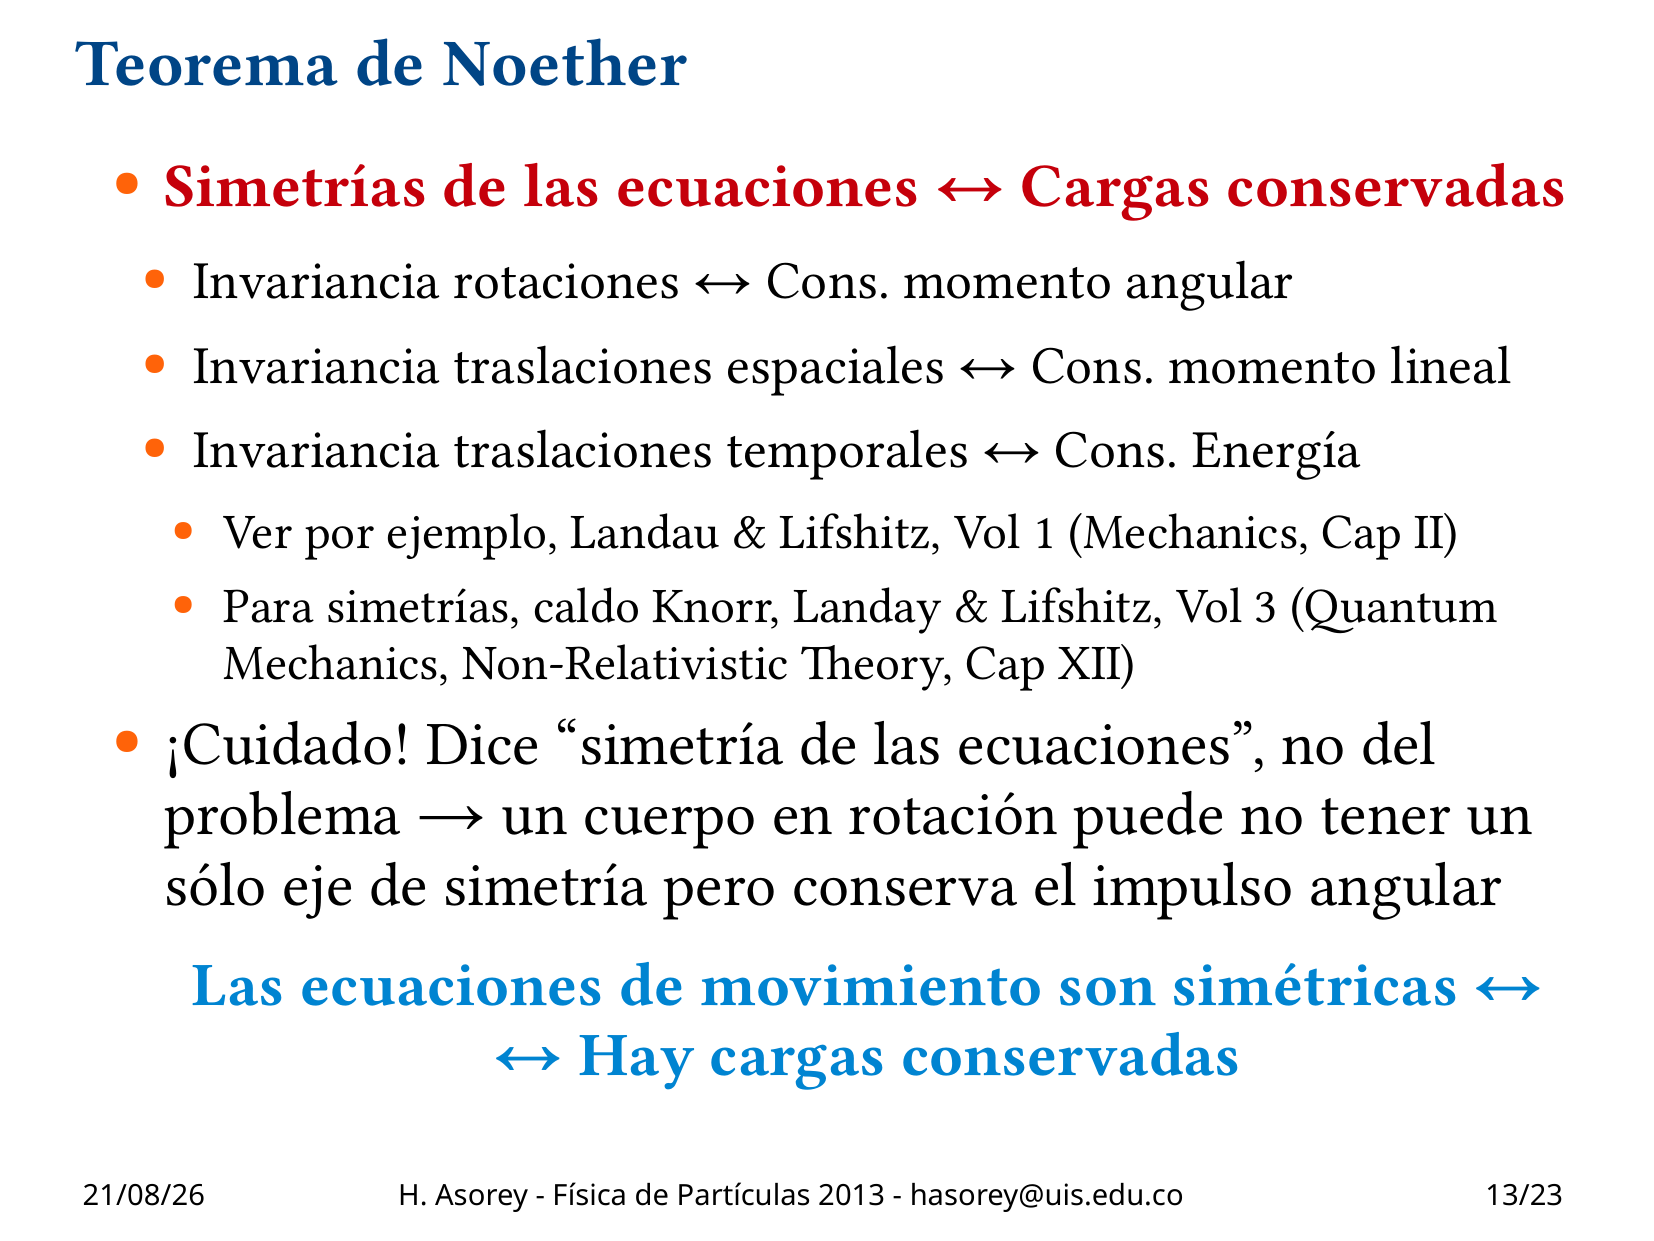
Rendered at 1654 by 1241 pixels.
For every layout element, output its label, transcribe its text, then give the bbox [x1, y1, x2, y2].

list Simetrías de las ecuaciones ↔ Cargas conservadas Invariancia rotaciones ↔ Cons. momento angular Invariancia traslaciones espaciales ↔ Cons. momento lineal Invariancia traslaciones temporales ↔ Cons. Energía Ver por ejemplo, Landau & Lifshitz, Vol 1 (Mechanics, Cap II) Para simetrías, caldo Knorr, Landay & Lifshitz, Vol 3 (Quantum Mechanics, Non-Relativistic Theory, Cap XII) ¡Cuidado! Dice “simetría de las ecuaciones”, no del problema → un cuerpo en rotación puede no tener un sólo eje de simetría pero conserva el impulso angular Las ecuaciones de movimiento son simétricas ↔ ↔ Hay cargas conservadas [82, 150, 1571, 1156]
title Teorema de Noether [75, 13, 1564, 115]
